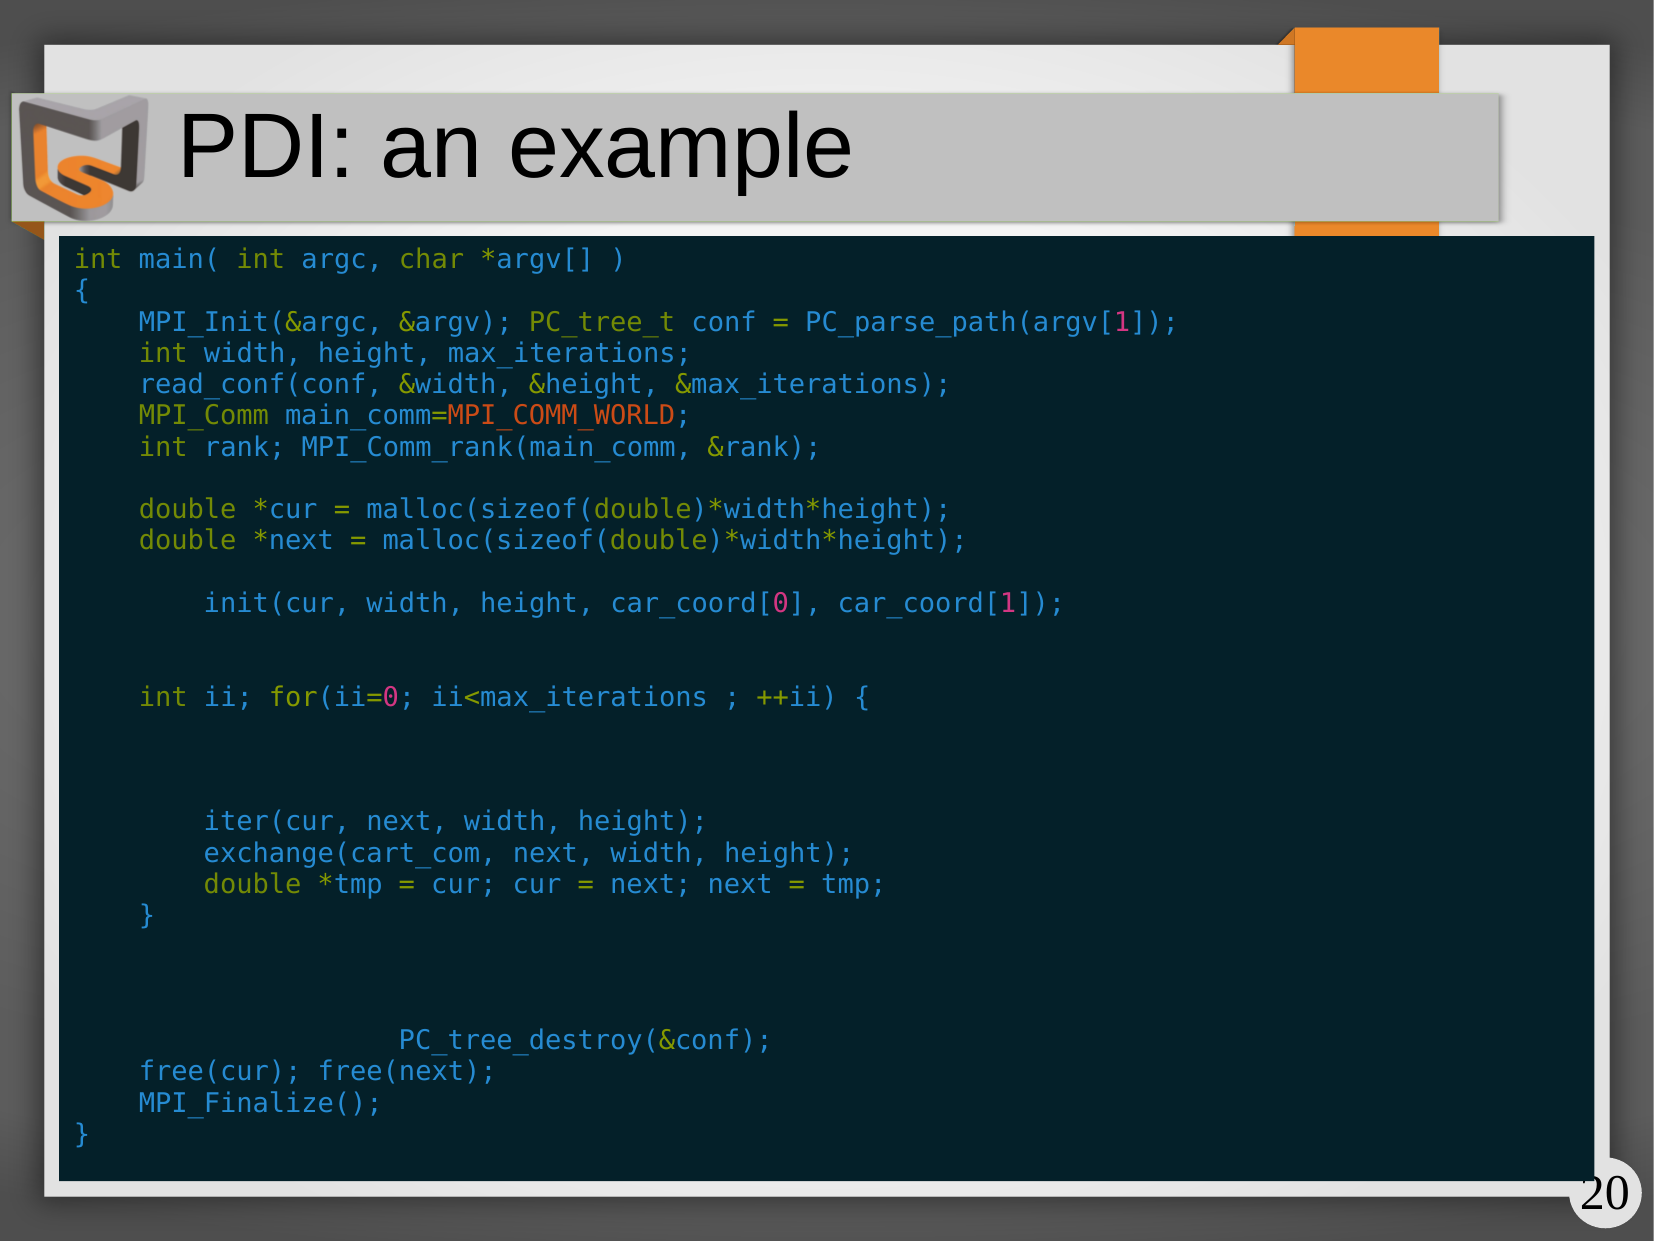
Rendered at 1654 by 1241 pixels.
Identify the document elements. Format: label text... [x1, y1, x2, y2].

text_box int main( int argc, char *argv[] ) { MPI_Init(&argc, &argv); PC_tree_t conf = PC_parse_path(argv[1]); int width, height, max_iterations; read_conf(conf, &width, &height, &max_iterations); MPI_Comm main_comm=MPI_COMM_WORLD; int rank; MPI_Comm_rank(main_comm, &rank); double *cur = malloc(sizeof(double)*width*height); double *next = malloc(sizeof(double)*width*height); init(cur, width, height, car_coord[0], car_coord[1]); int ii; for(ii=0; ii<max_iterations ; ++ii) { iter(cur, next, width, height); exchange(cart_com, next, width, height); double *tmp = cur; cur = next; next = tmp; } PC_tree_destroy(&conf); free(cur); free(next); MPI_Finalize(); } [59, 236, 1595, 1182]
title PDI: an example [177, 94, 1477, 213]
picture [0, 0, 1654, 1241]
